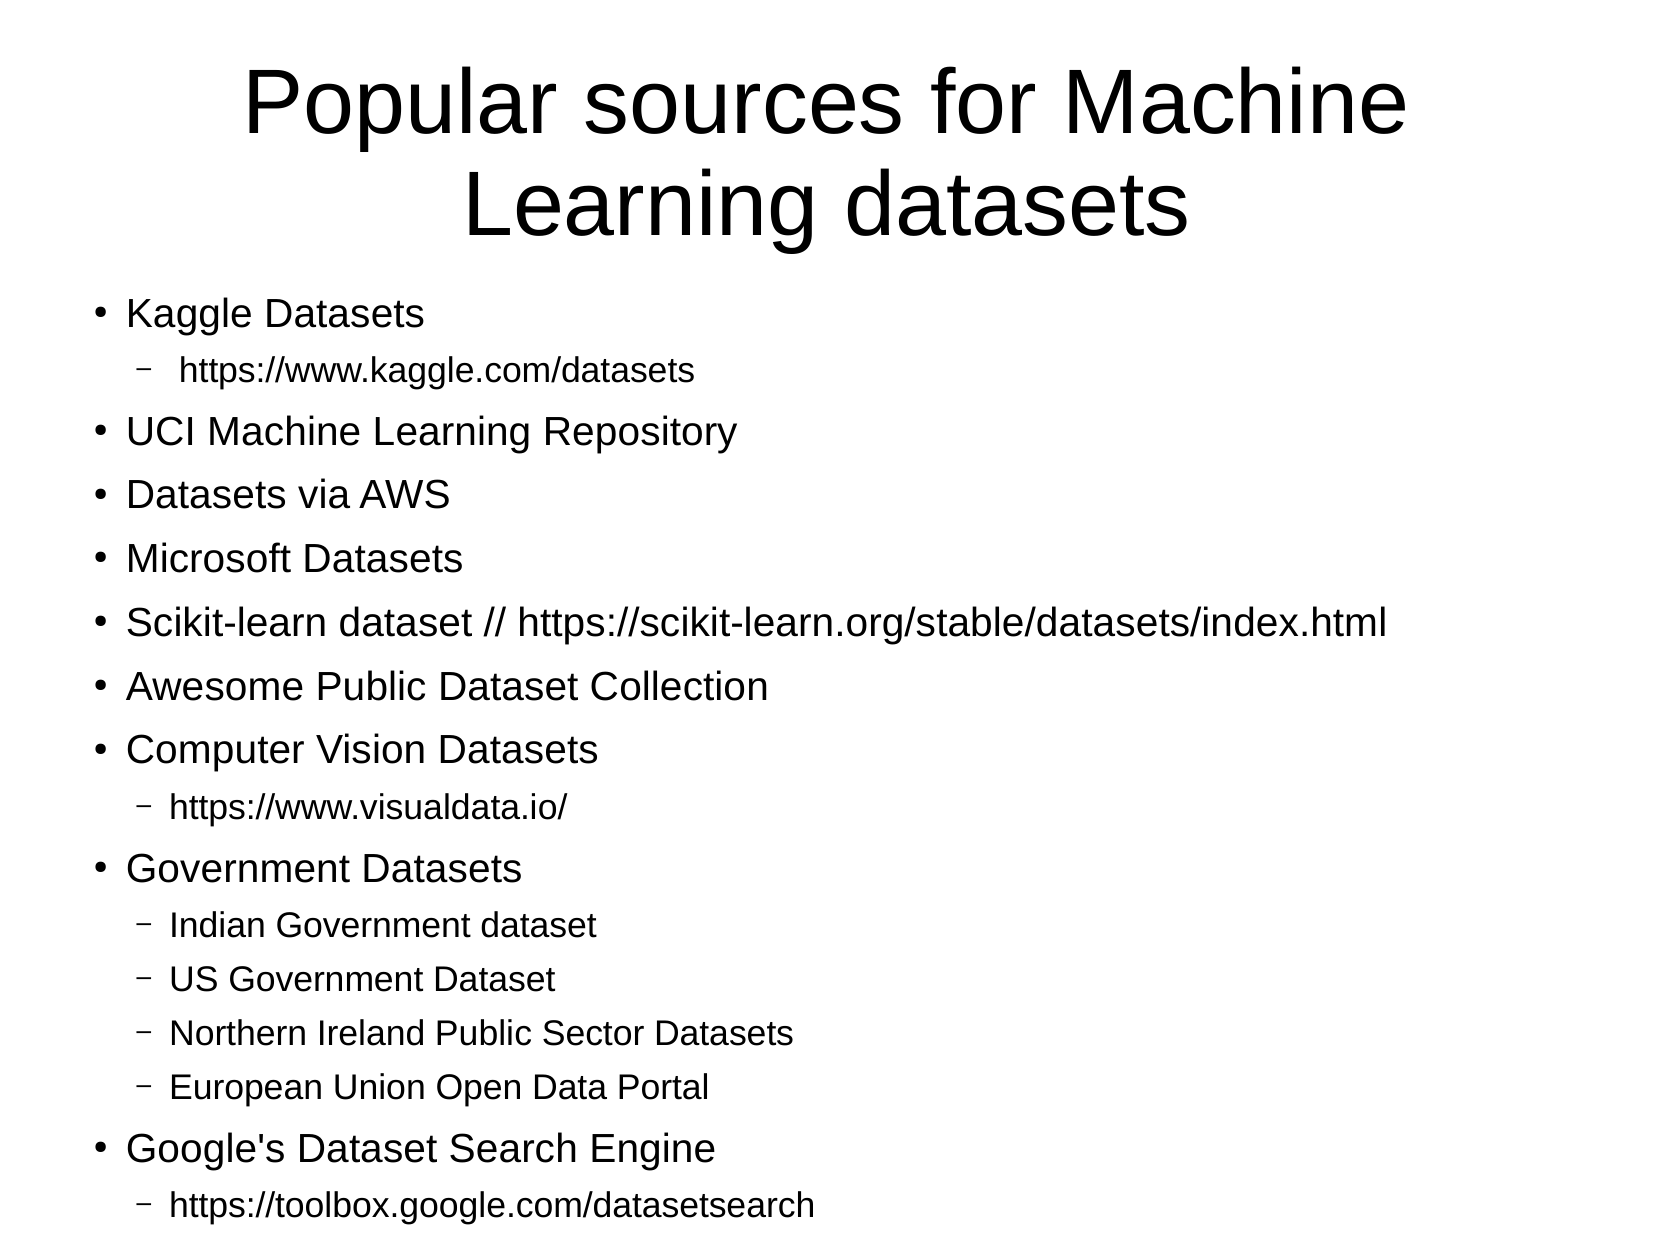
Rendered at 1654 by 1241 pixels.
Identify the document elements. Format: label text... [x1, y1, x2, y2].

title Popular sources for Machine Learning datasets [82, 49, 1571, 257]
list Kaggle Datasets https://www.kaggle.com/datasets UCI Machine Learning Repository Datasets via AWS Microsoft Datasets Scikit-learn dataset // https://scikit-learn.org/stable/datasets/index.html Awesome Public Dataset Collection Computer Vision Datasets https://www.visualdata.io/ Government Datasets Indian Government dataset US Government Dataset Northern Ireland Public Sector Datasets European Union Open Data Portal Google's Dataset Search Engine https://toolbox.google.com/datasetsearch [82, 290, 1571, 1229]
